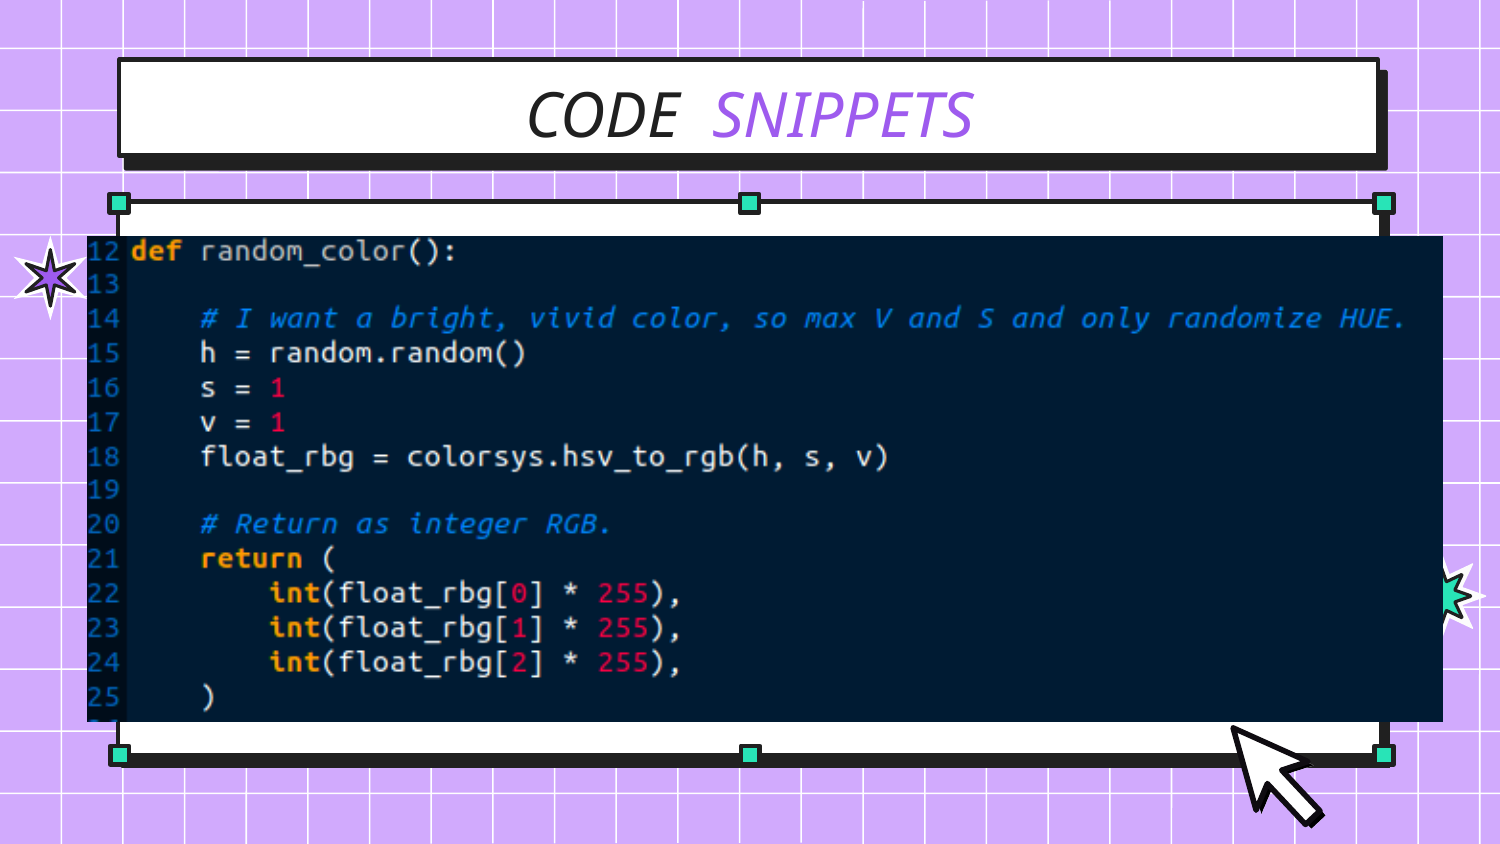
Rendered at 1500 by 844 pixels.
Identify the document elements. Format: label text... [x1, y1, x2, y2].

text_box [110, 745, 129, 765]
text_box [1230, 725, 1323, 828]
text_box [109, 194, 129, 213]
text_box [741, 745, 760, 765]
text_box [1374, 745, 1394, 765]
text_box [740, 194, 759, 213]
picture [87, 236, 1443, 722]
title CODE SNIPPETS [118, 60, 1382, 155]
text_box [1443, 555, 1487, 637]
text_box [1374, 194, 1394, 213]
text_box [13, 235, 87, 321]
